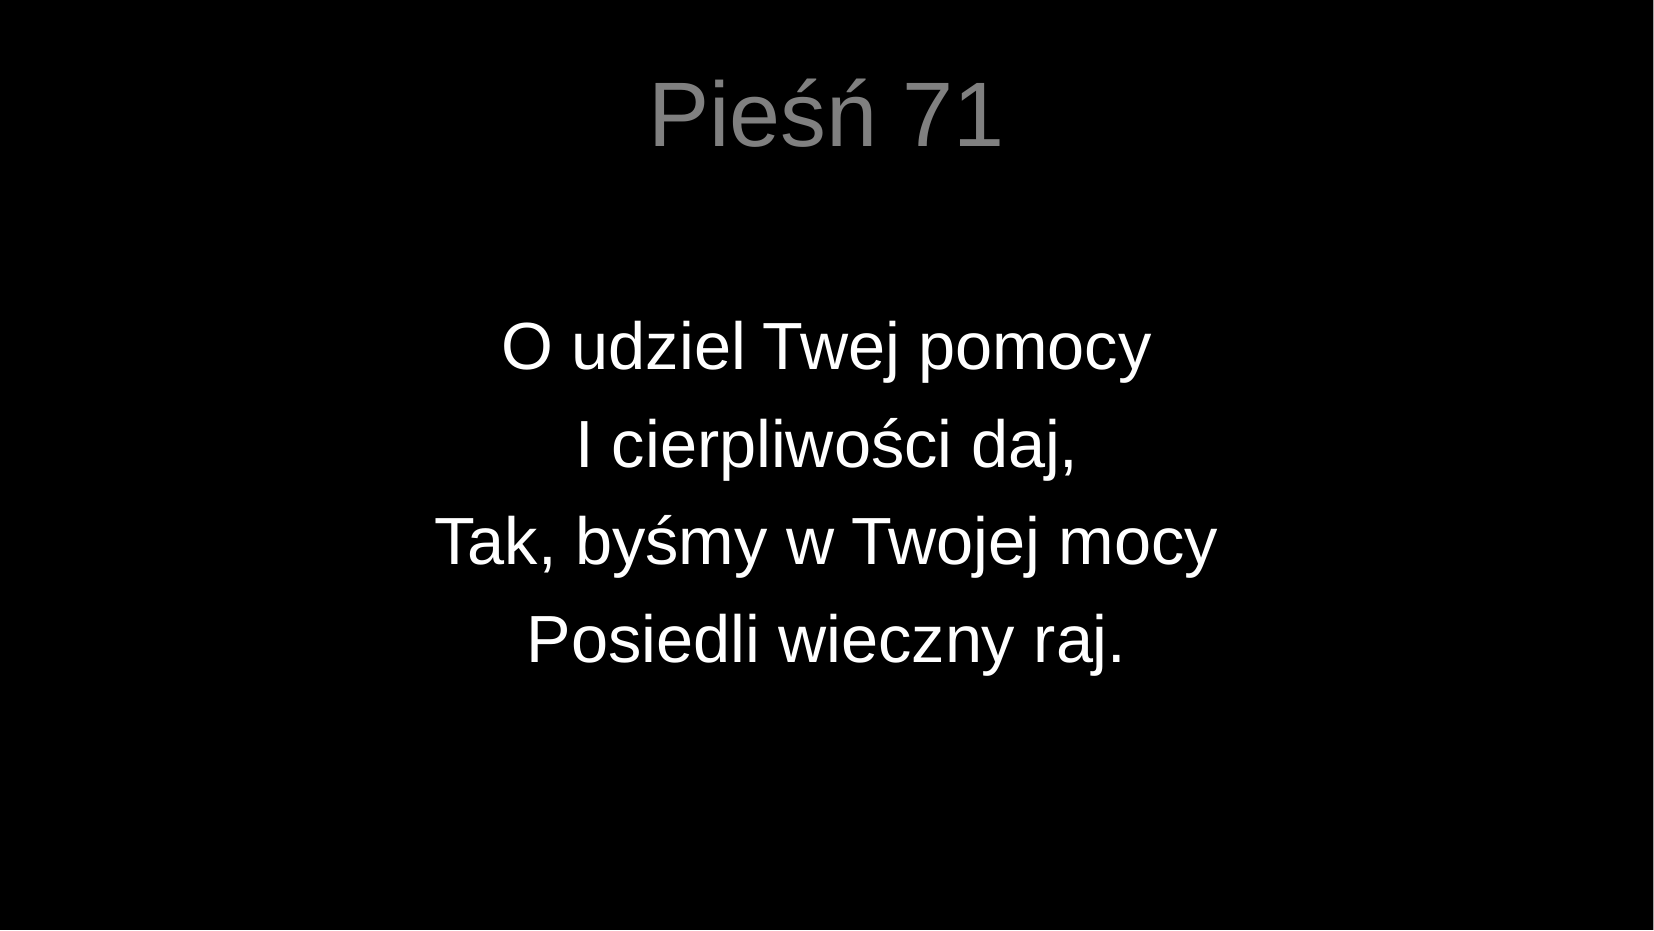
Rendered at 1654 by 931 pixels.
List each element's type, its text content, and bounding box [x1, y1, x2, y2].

subtitle O udziel Twej pomocy I cierpliwości daj, Tak, byśmy w Twojej mocy Posiedli wieczny raj. [82, 217, 1571, 757]
title Pieśń 71 [82, 37, 1571, 193]
